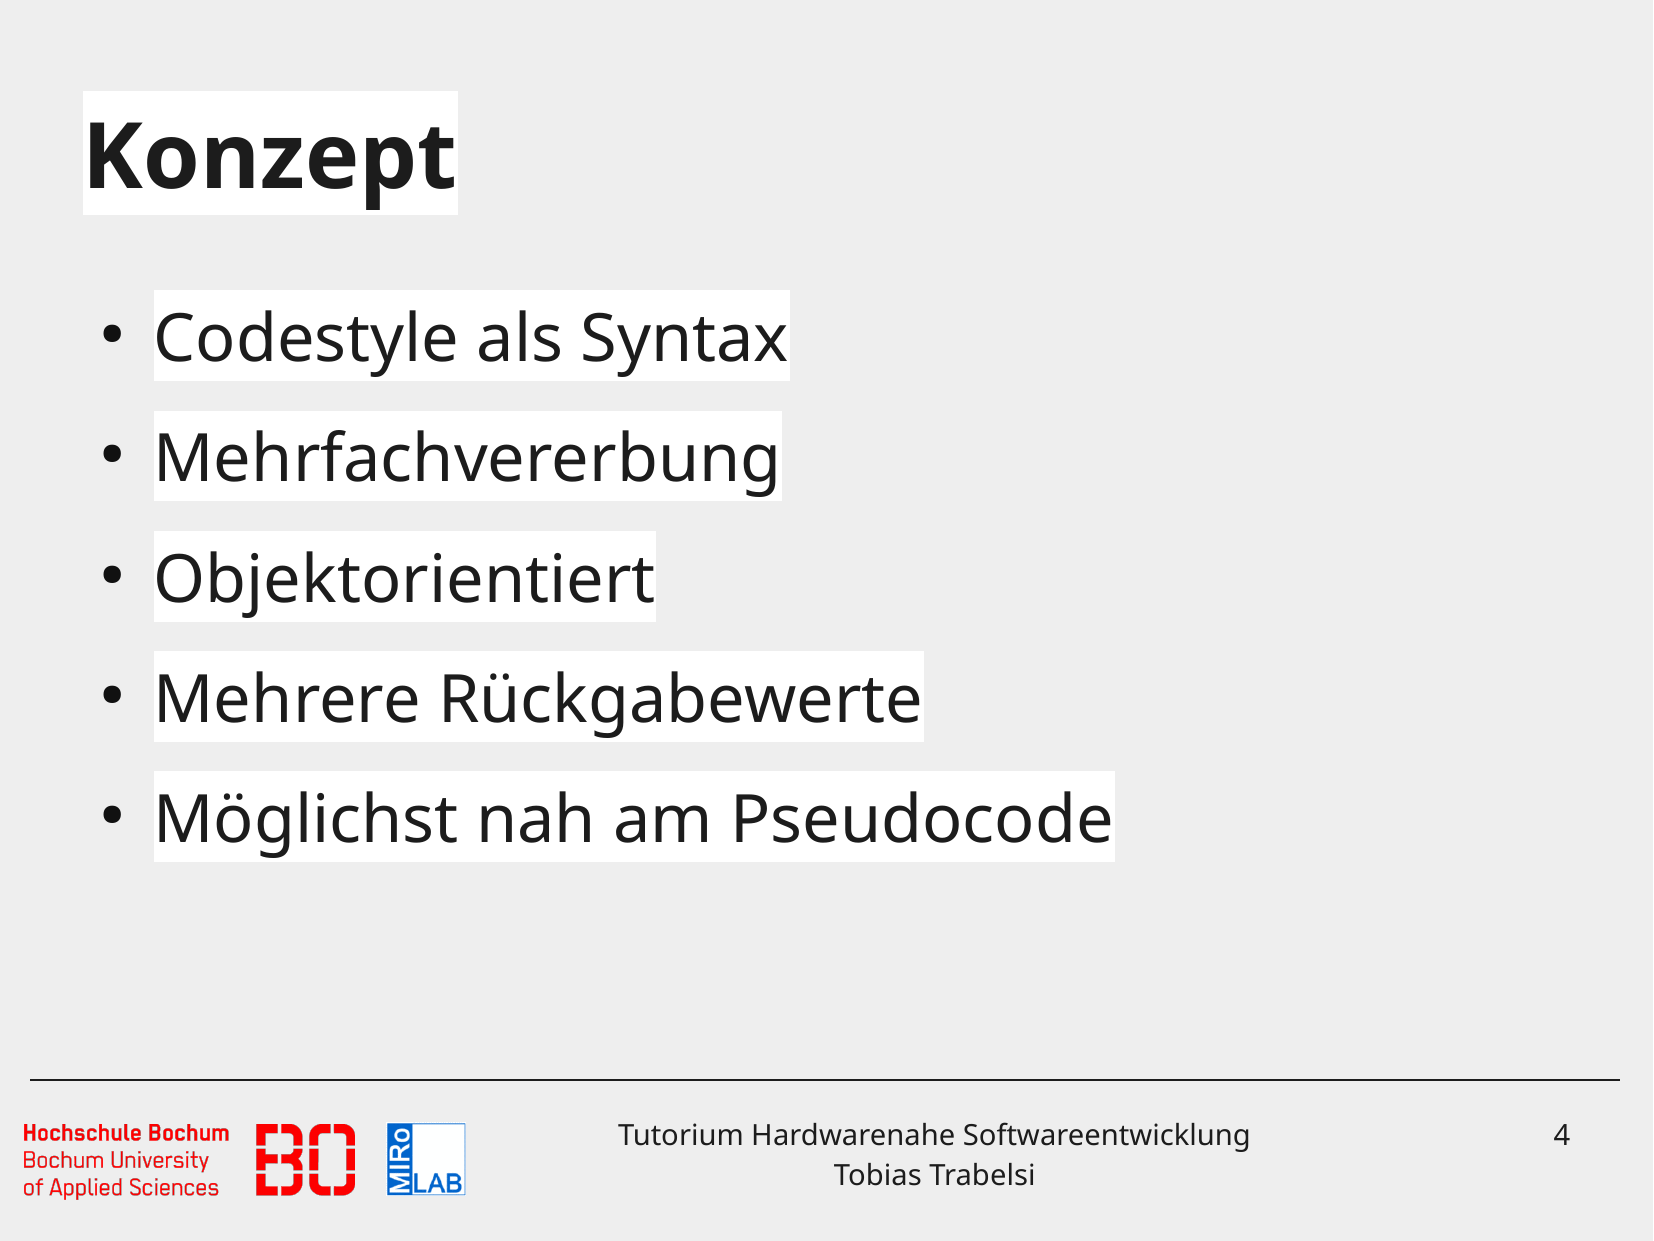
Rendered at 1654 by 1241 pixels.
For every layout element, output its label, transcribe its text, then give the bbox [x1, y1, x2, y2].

list Codestyle als Syntax Mehrfachvererbung Objektorientiert Mehrere Rückgabewerte Möglichst nah am Pseudocode [82, 290, 1571, 1010]
picture [24, 1124, 355, 1200]
title Konzept [82, 49, 1561, 257]
picture [386, 1122, 466, 1196]
